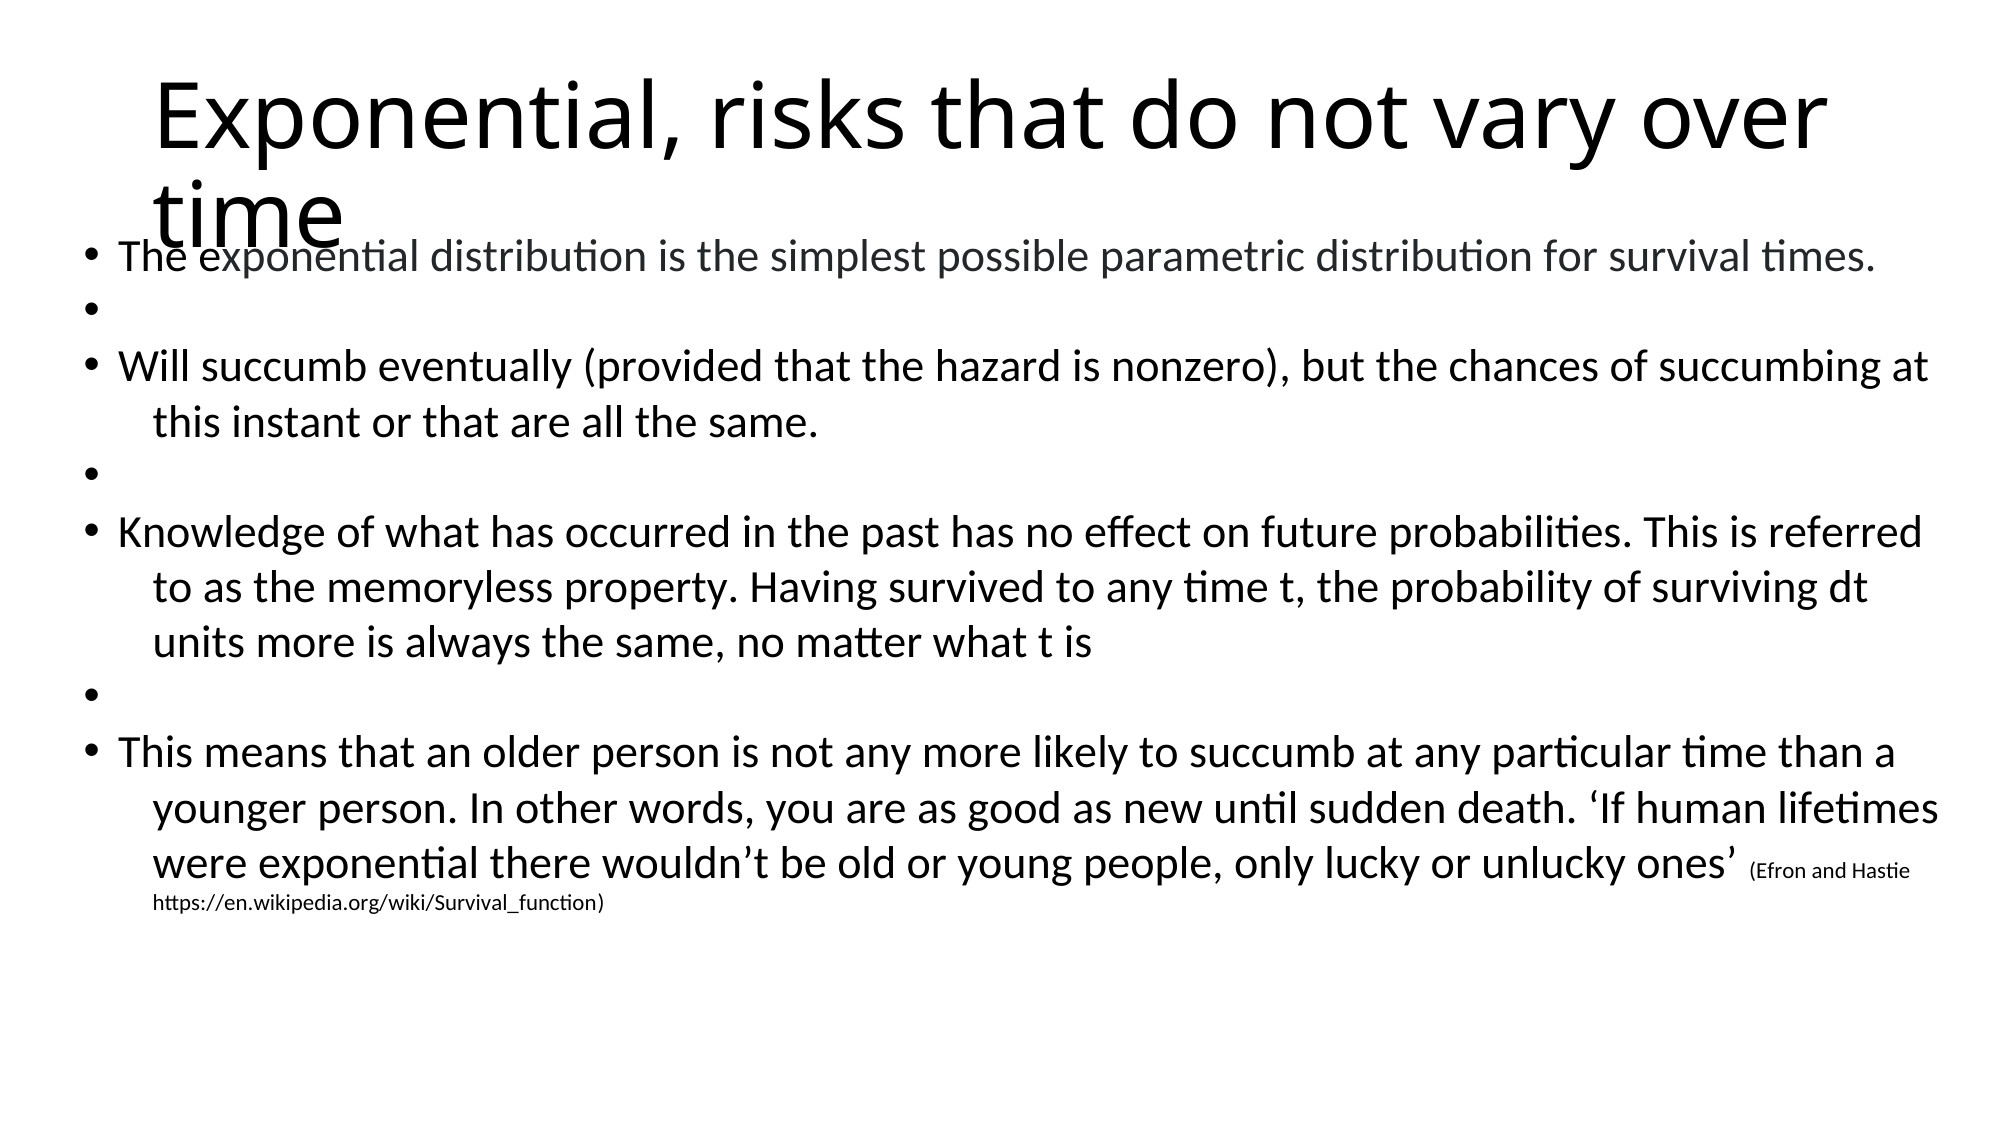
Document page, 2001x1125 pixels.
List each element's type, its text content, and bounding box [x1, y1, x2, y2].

list The exponential distribution is the simplest possible parametric distribution for survival times. Will succumb eventually (provided that the hazard is nonzero), but the chances of succumbing at this instant or that are all the same. Knowledge of what has occurred in the past has no effect on future probabilities. This is referred to as the memoryless property. Having survived to any time t, the probability of surviving dt units more is always the same, no matter what t is This means that an older person is not any more likely to succumb at any particular time than a younger person. In other words, you are as good as new until sudden death. ‘If human lifetimes were exponential there wouldn’t be old or young people, only lucky or unlucky ones’ (Efron and Hastie https://en.wikipedia.org/wiki/Survival_function) [68, 218, 1967, 932]
title Exponential, risks that do not vary over time [137, 59, 1863, 218]
